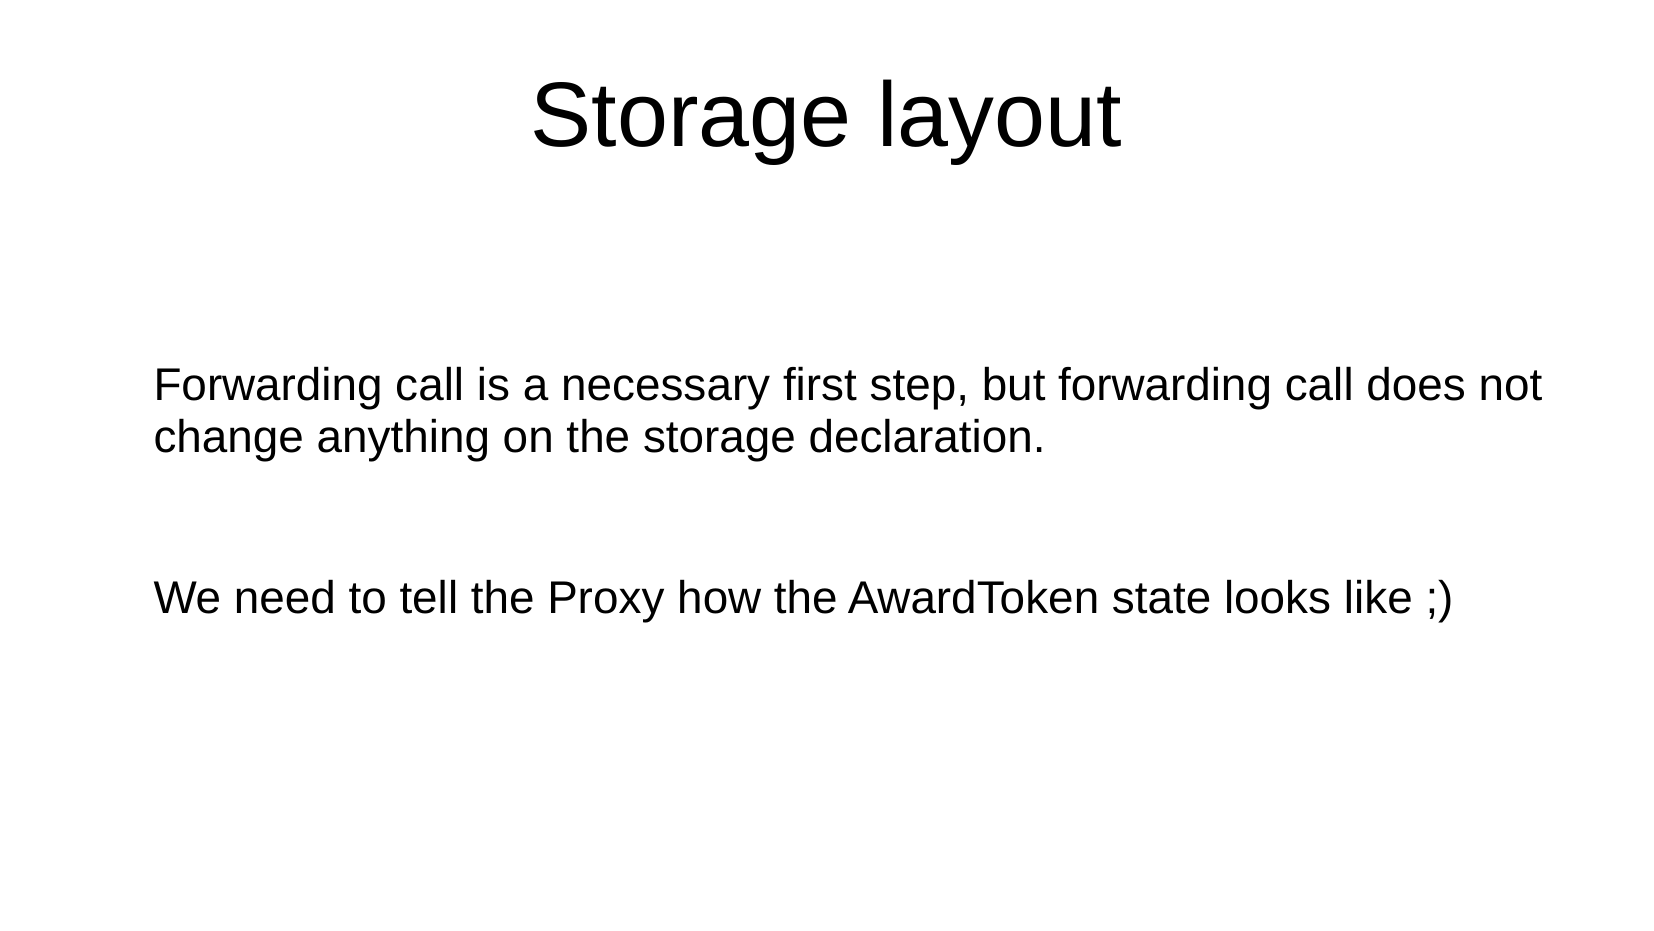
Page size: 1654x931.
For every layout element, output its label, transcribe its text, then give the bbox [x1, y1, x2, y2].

list Forwarding call is a necessary first step, but forwarding call does not change anything on the storage declaration. We need to tell the Proxy how the AwardToken state looks like ;) [82, 359, 1571, 899]
title Storage layout [82, 37, 1571, 193]
